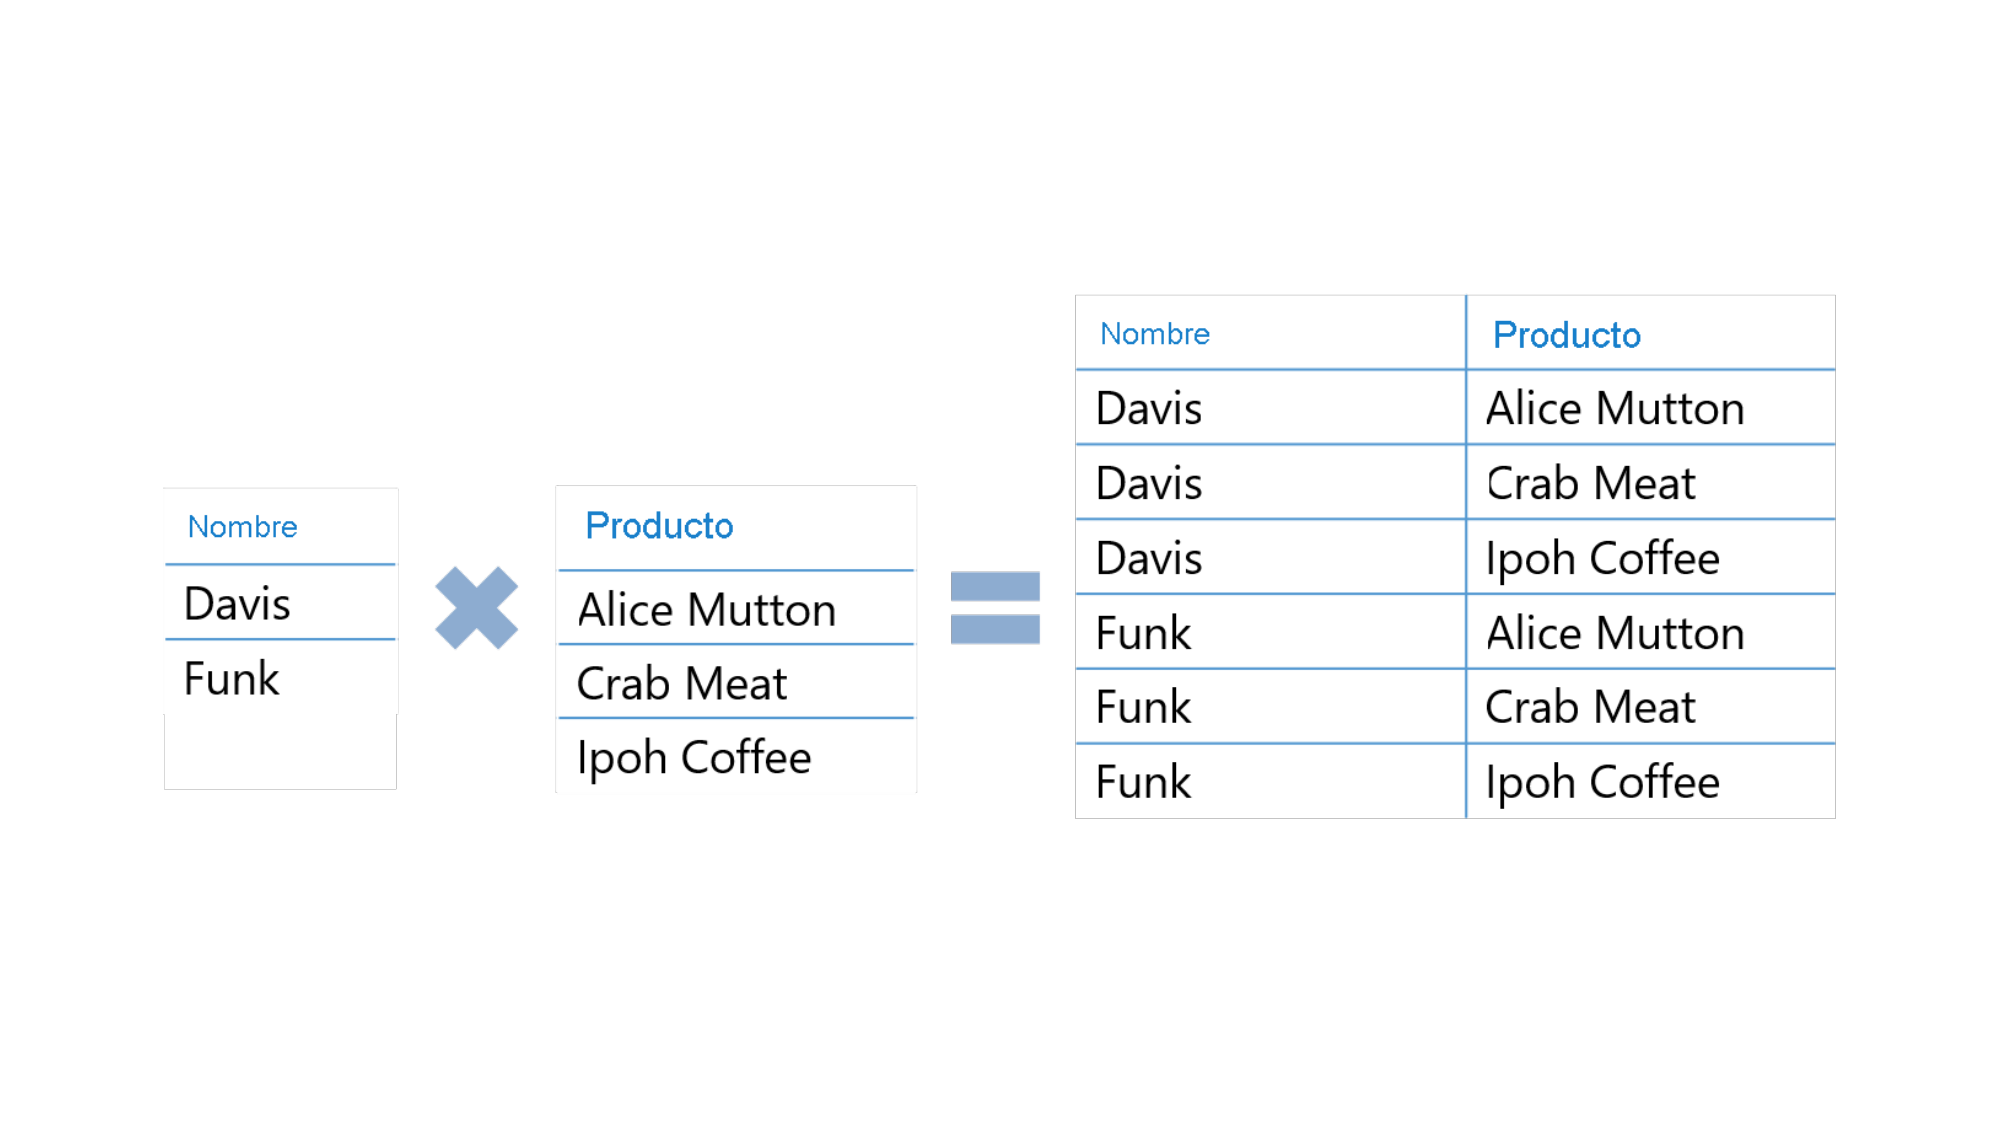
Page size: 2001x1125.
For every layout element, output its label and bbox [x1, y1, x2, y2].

picture [163, 289, 1837, 836]
